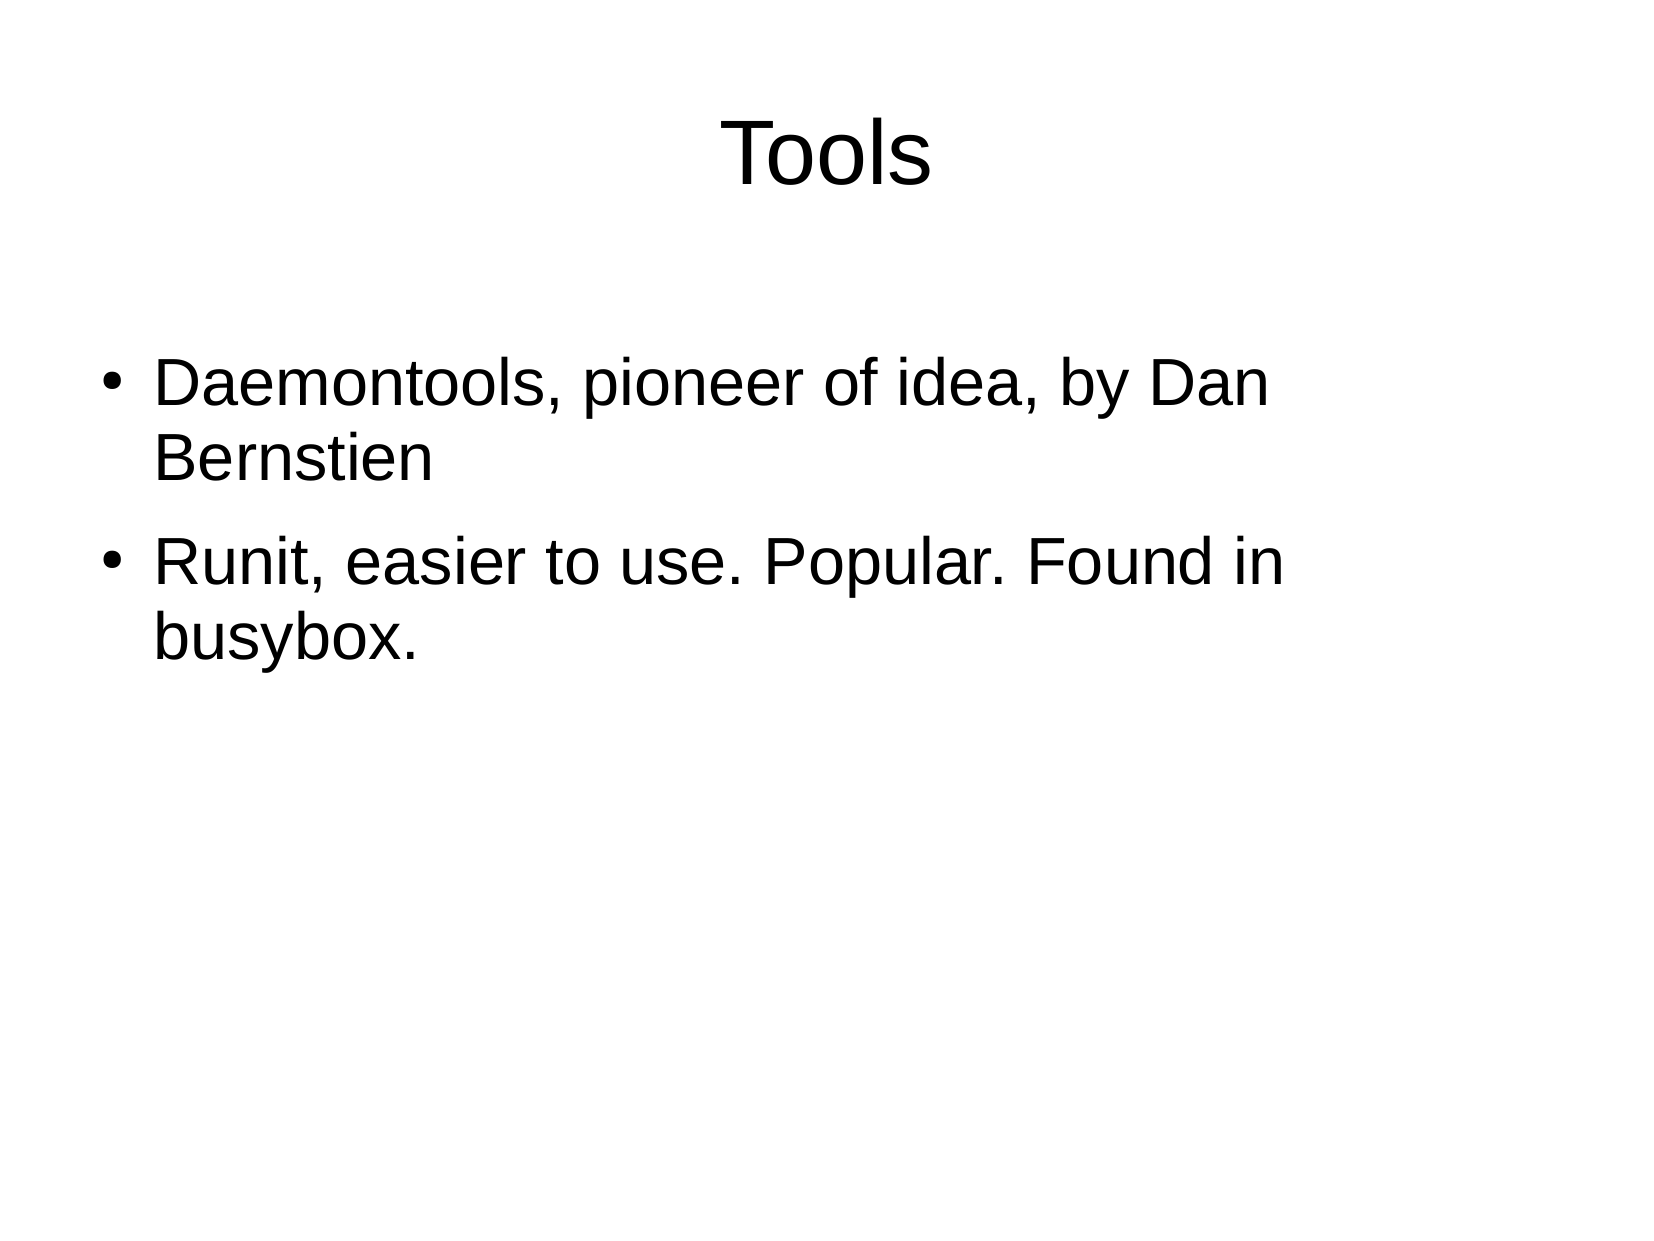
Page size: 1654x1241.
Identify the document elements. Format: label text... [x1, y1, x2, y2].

list Daemontools, pioneer of idea, by Dan Bernstien Runit, easier to use. Popular. Found in busybox. [82, 345, 1571, 1010]
title Tools [82, 49, 1571, 257]
